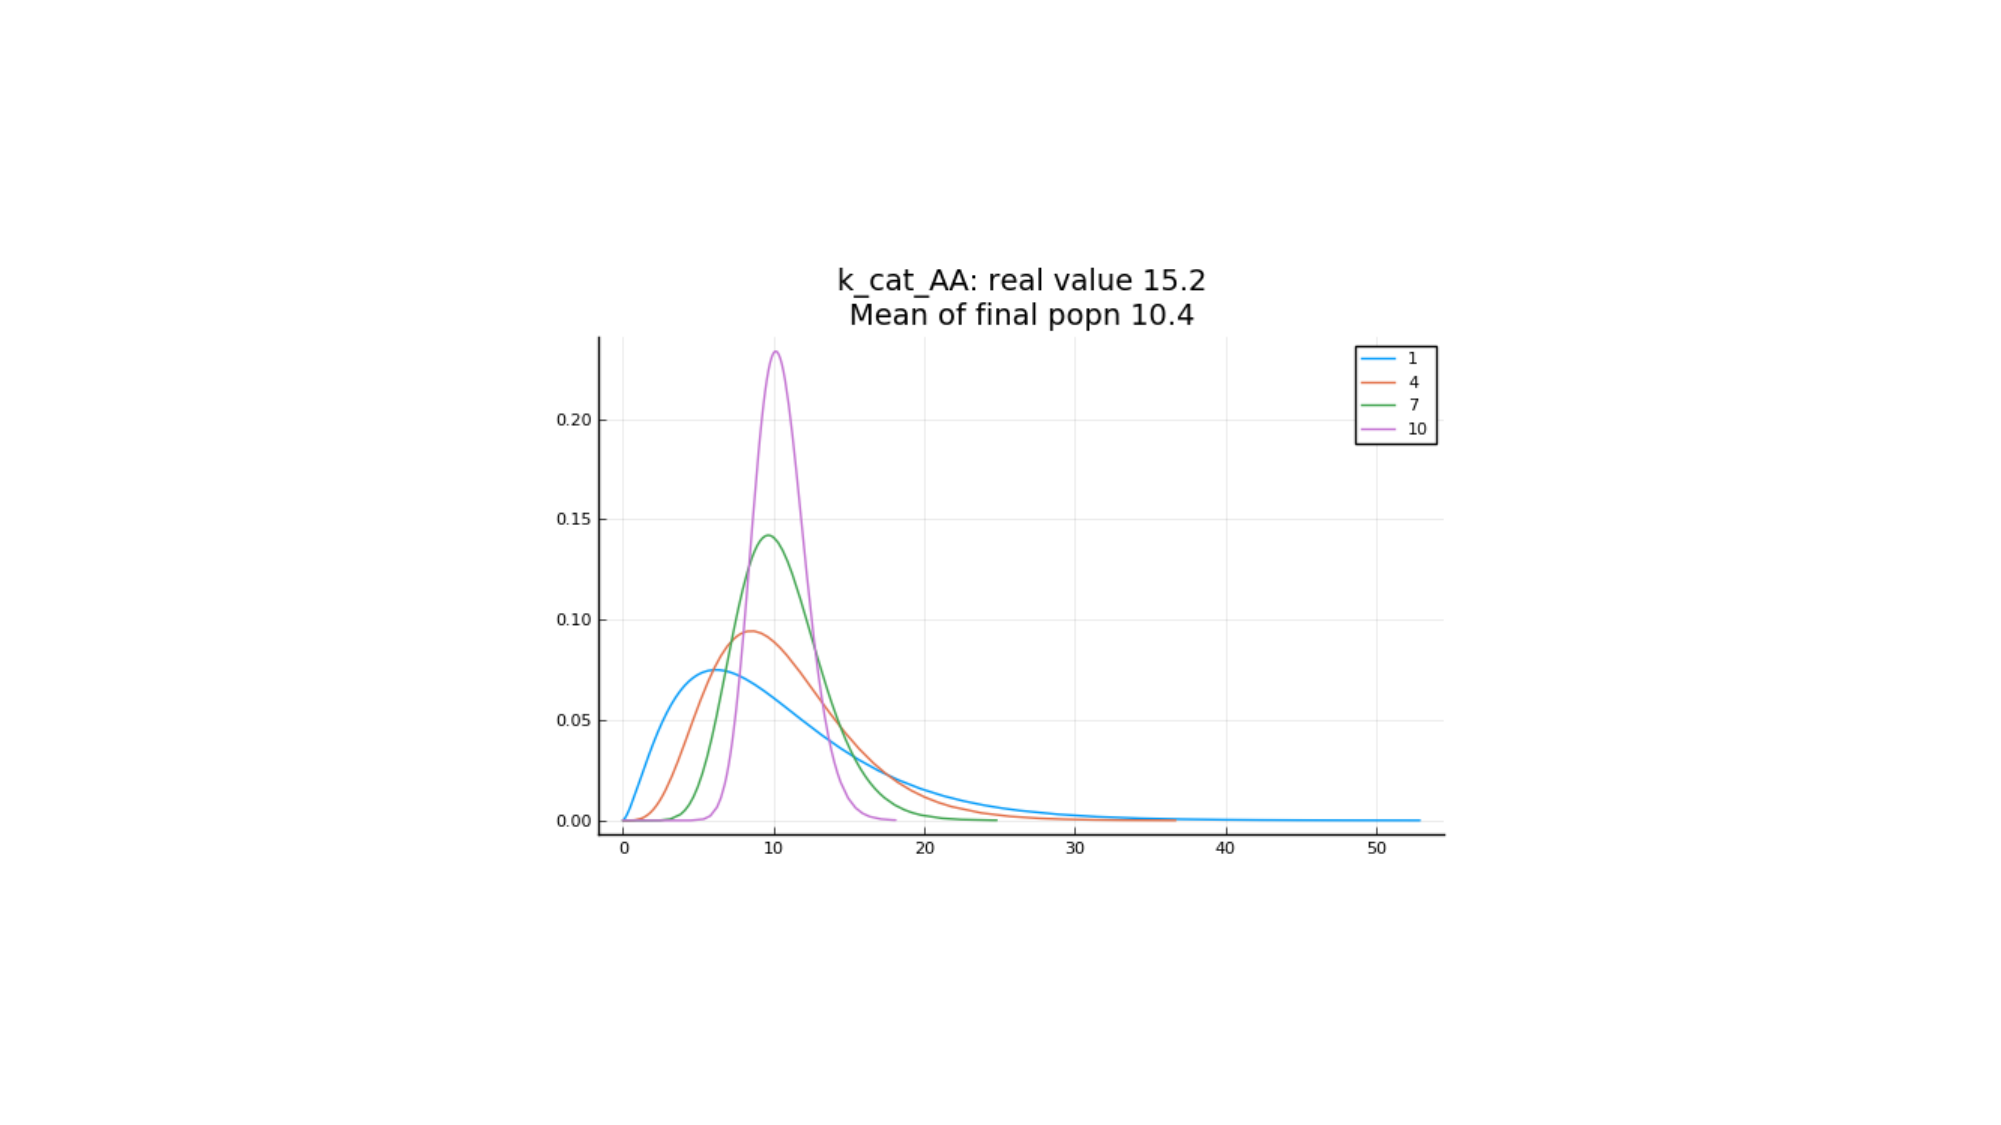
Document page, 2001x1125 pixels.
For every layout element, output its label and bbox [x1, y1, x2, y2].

picture [549, 262, 1450, 863]
